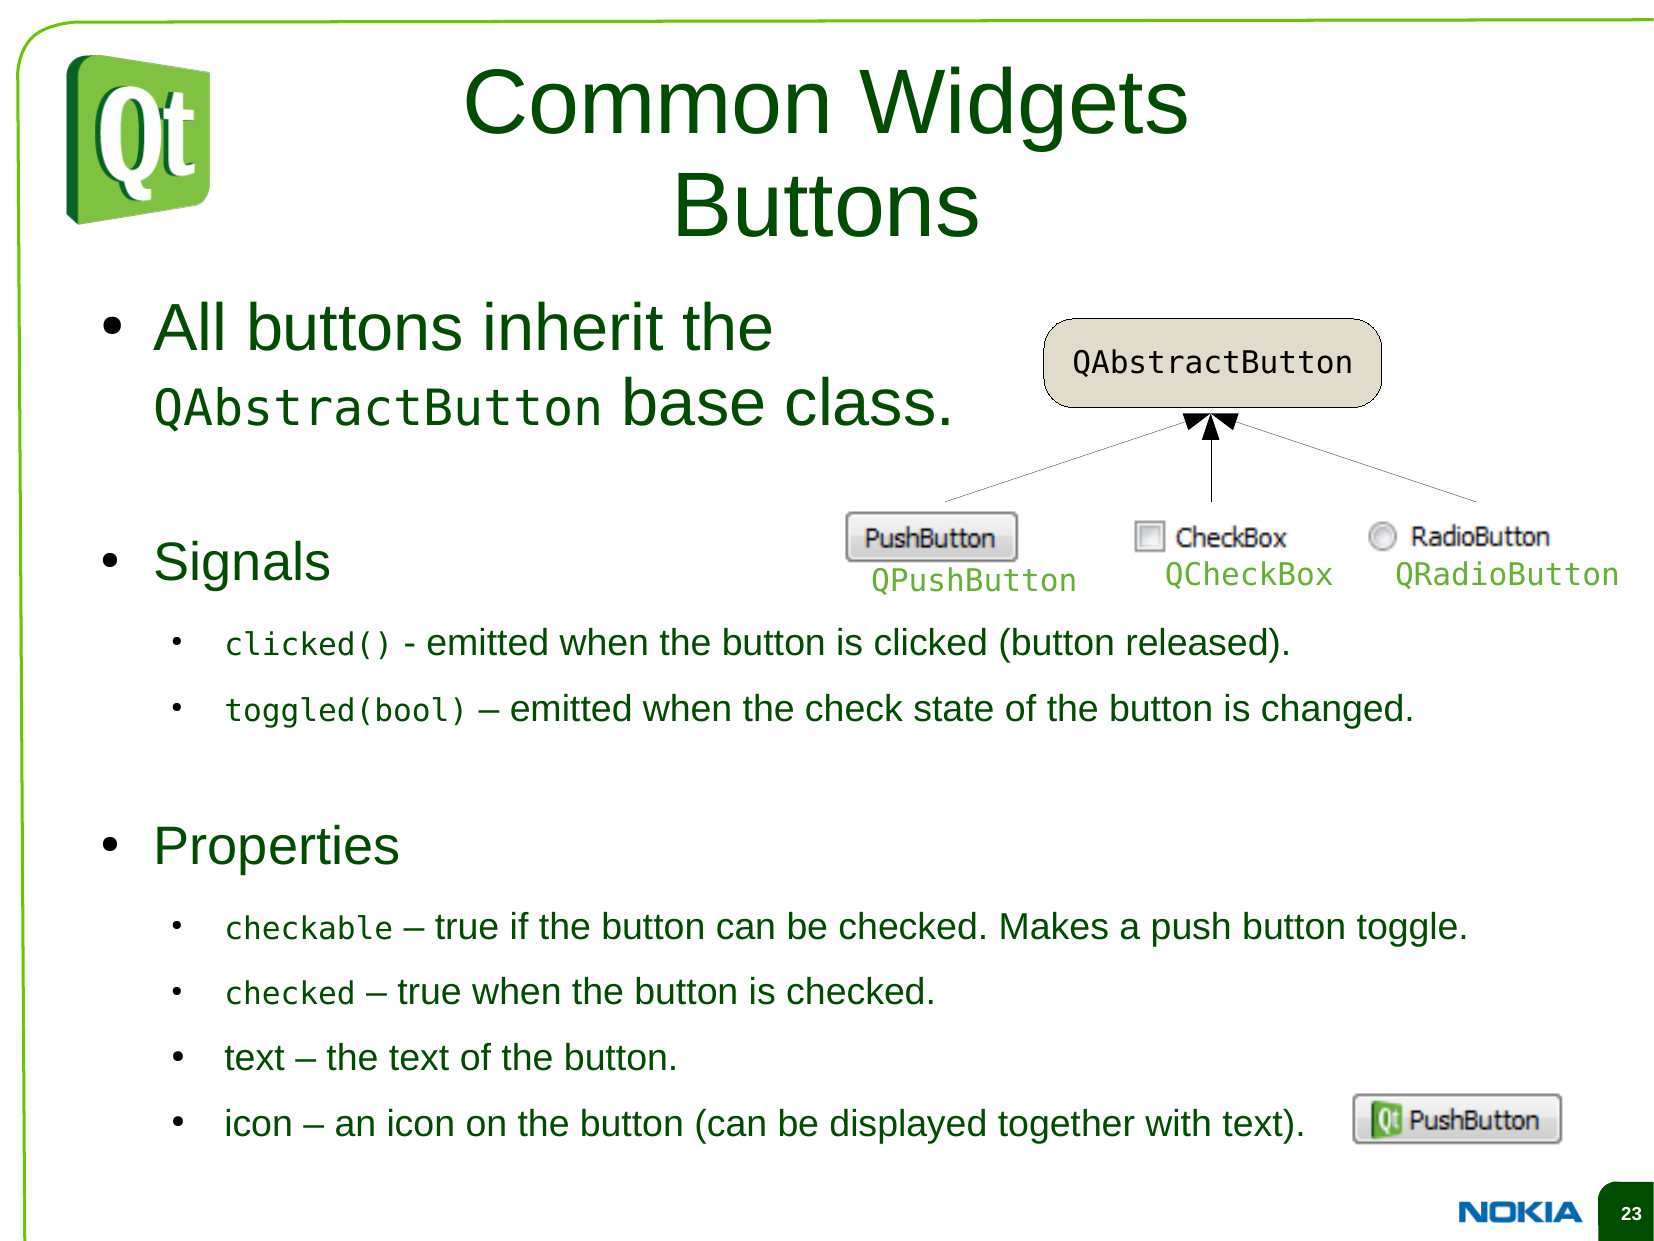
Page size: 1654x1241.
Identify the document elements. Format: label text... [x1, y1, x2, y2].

picture [844, 510, 1021, 565]
picture [66, 55, 82, 225]
picture [1459, 1201, 1583, 1223]
picture [1367, 520, 1552, 554]
title Common Widgets Buttons [82, 50, 1571, 256]
text_box QCheckBox [1149, 549, 1349, 601]
text_box QRadioButton [1380, 549, 1635, 601]
picture [1133, 519, 1291, 555]
text_box QAbstractButton [1043, 318, 1382, 408]
picture [1351, 1092, 1565, 1147]
list All buttons inherit the QAbstractButton base class. Signals clicked() - emitted when the button is clicked (button released). toggled(bool) – emitted when the check state of the button is changed. Properties checkable – true if the button can be checked. Makes a push button toggle. checked – true when the button is checked. text – the text of the button. icon – an icon on the button (can be displayed together with text). [82, 290, 1571, 1145]
text_box QPushButton [856, 555, 1093, 607]
